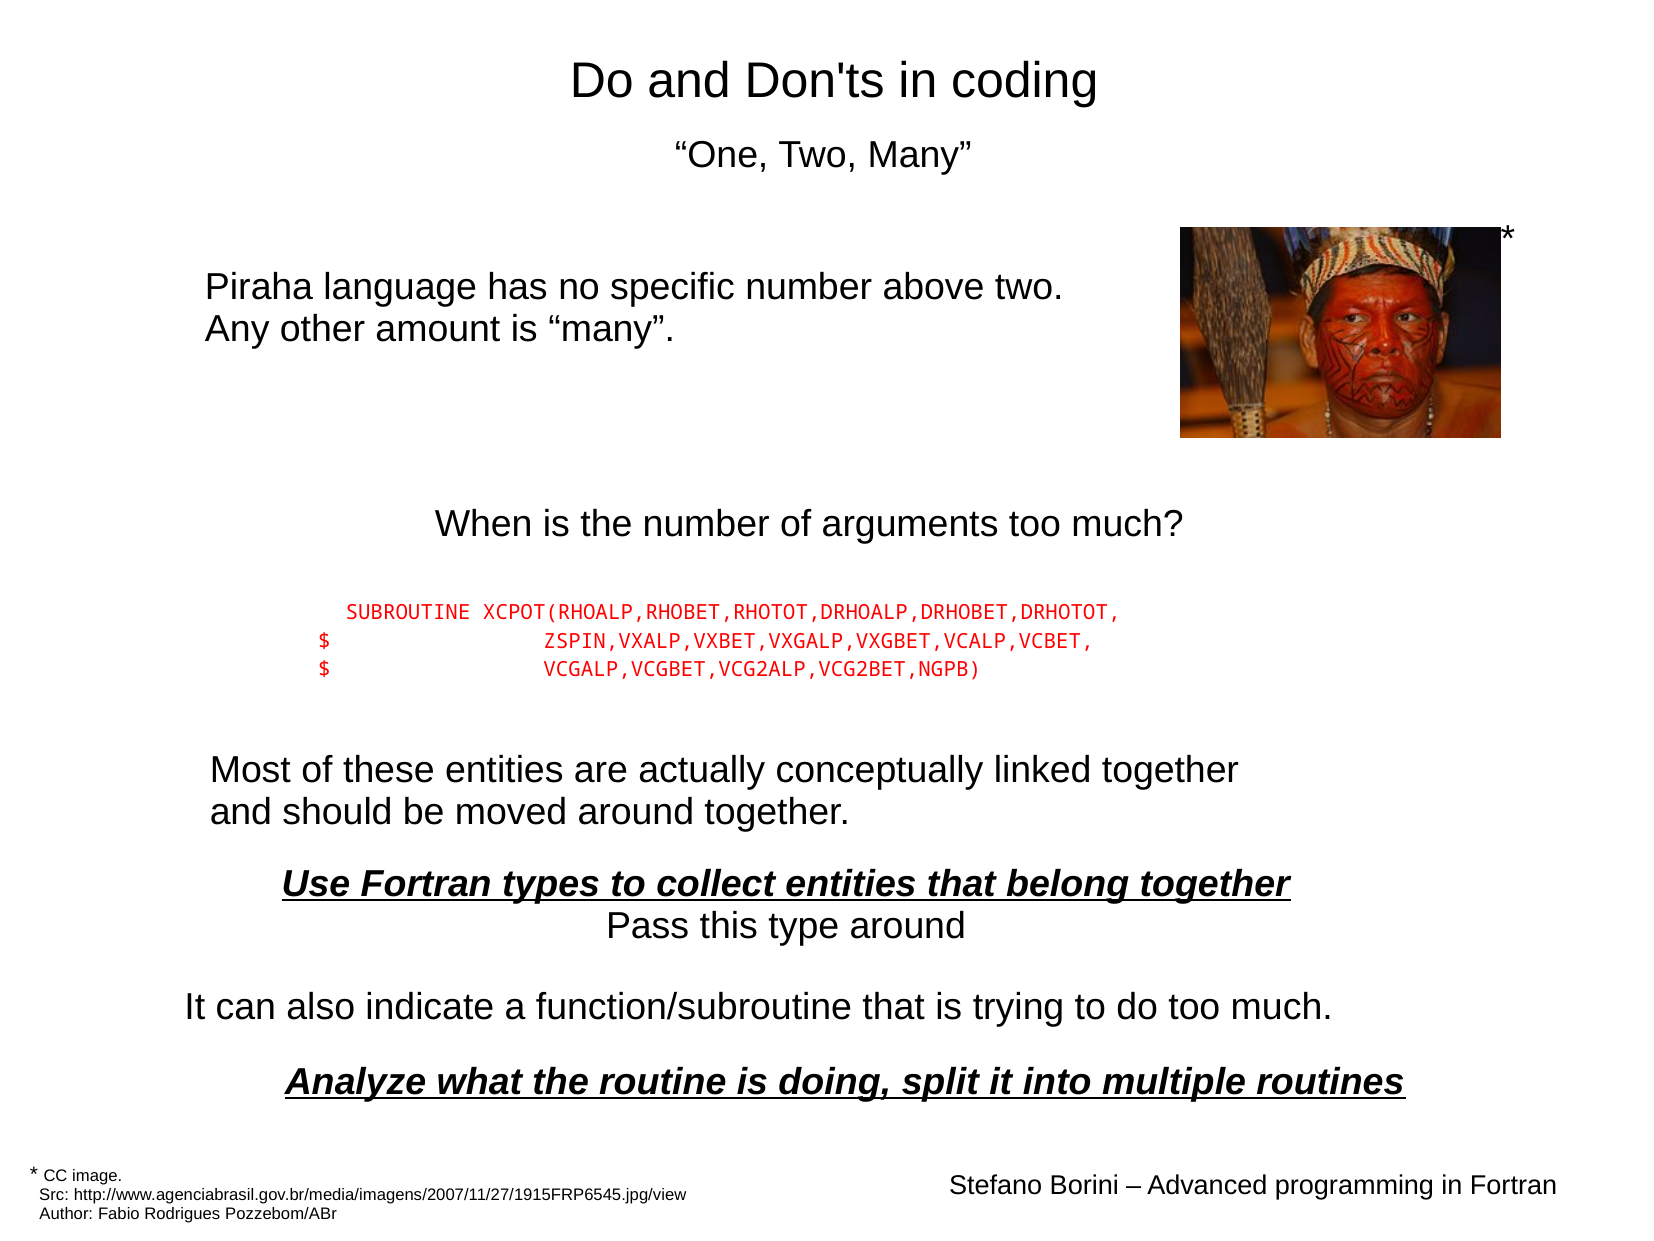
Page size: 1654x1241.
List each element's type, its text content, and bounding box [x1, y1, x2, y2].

text_box “One, Two, Many” [660, 126, 987, 184]
text_box Do and Don'ts in coding [555, 44, 1171, 116]
text_box When is the number of arguments too much? [420, 495, 1201, 552]
text_box Analyze what the routine is doing, split it into multiple routines [270, 1053, 1421, 1111]
text_box * [1485, 210, 1531, 267]
picture [1180, 227, 1501, 438]
text_box Piraha language has no specific number above two. Any other amount is “many”. [190, 257, 1081, 399]
text_box Most of these entities are actually conceptually linked together and should be moved around together. [195, 741, 1257, 841]
text_box Use Fortran types to collect entities that belong together Pass this type around [266, 855, 1306, 954]
text_box SUBROUTINE XCPOT(RHOALP,RHOBET,RHOTOT,DRHOALP,DRHOBET,DRHOTOT, $ ZSPIN,VXALP,VXBET,VXGALP,VXGBET,VCALP,VCBET, $ VCGALP,VCGBET,VCG2ALP,VCG2BET,NGPB) [240, 585, 1136, 679]
text_box * CC image. Src: http://www.agenciabrasil.gov.br/media/imagens/2007/11/27/1915FRP6545.jpg/view Author: Fabio Rodrigues Pozzebom/ABr [15, 1155, 708, 1231]
text_box It can also indicate a function/subroutine that is trying to do too much. [169, 978, 1351, 1036]
